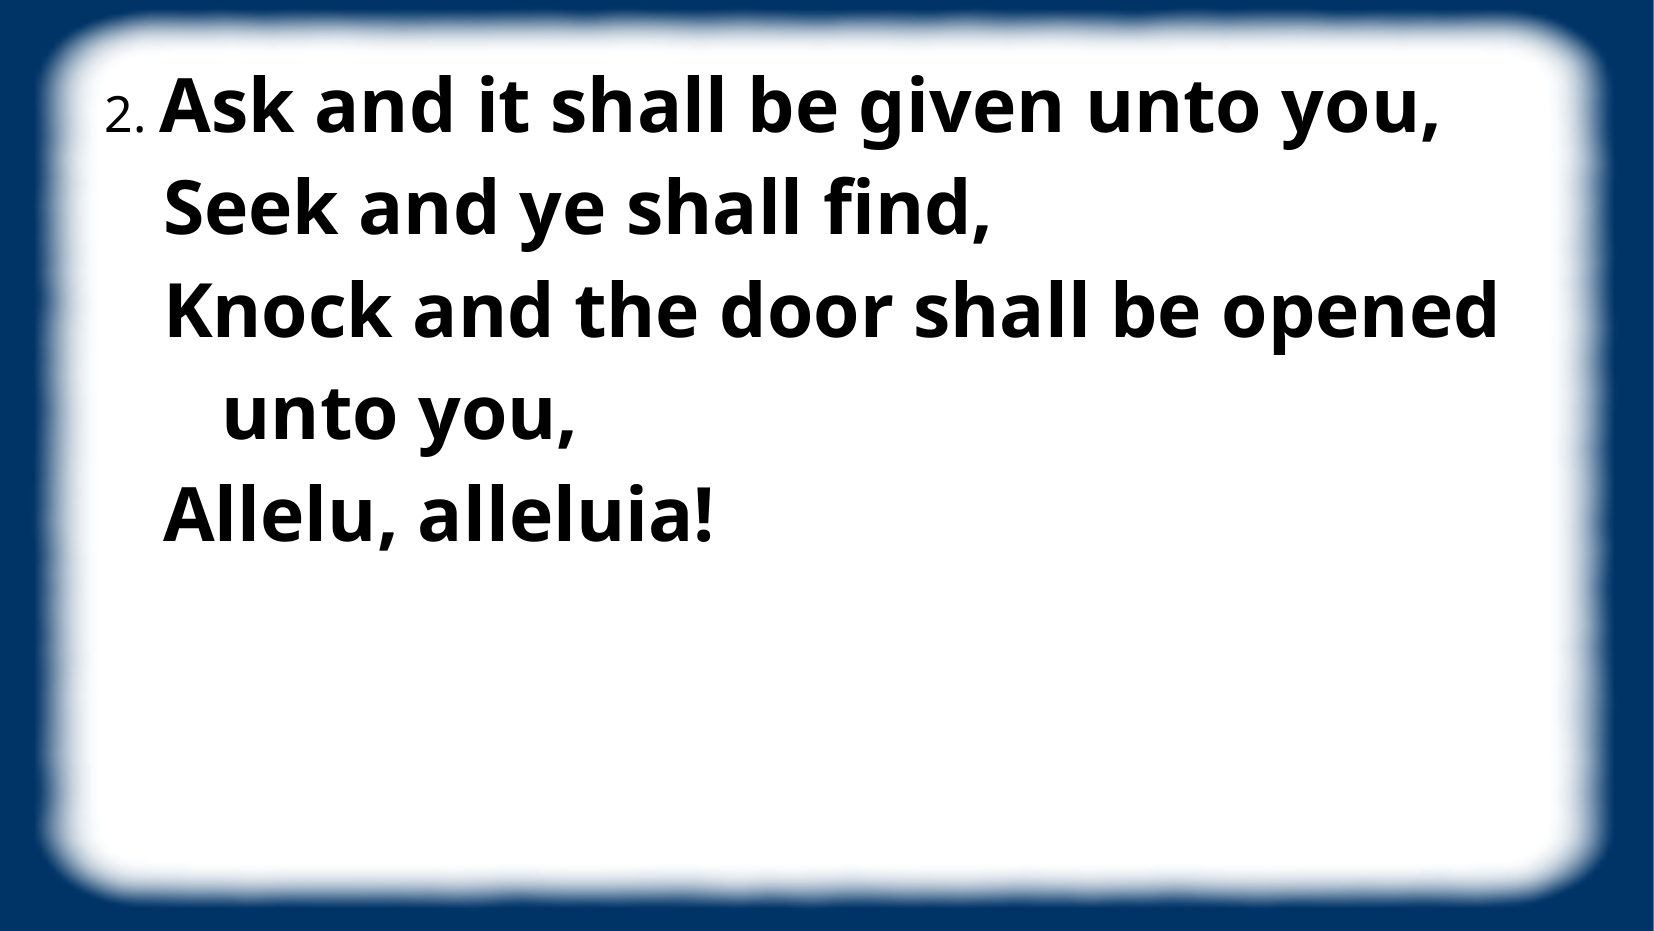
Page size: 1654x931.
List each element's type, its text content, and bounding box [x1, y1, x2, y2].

text_box 2. Ask and it shall be given unto you, Seek and ye shall find, Knock and the door shall be opened unto you, Allelu, alleluia! [90, 45, 1576, 782]
picture [0, 0, 1654, 931]
